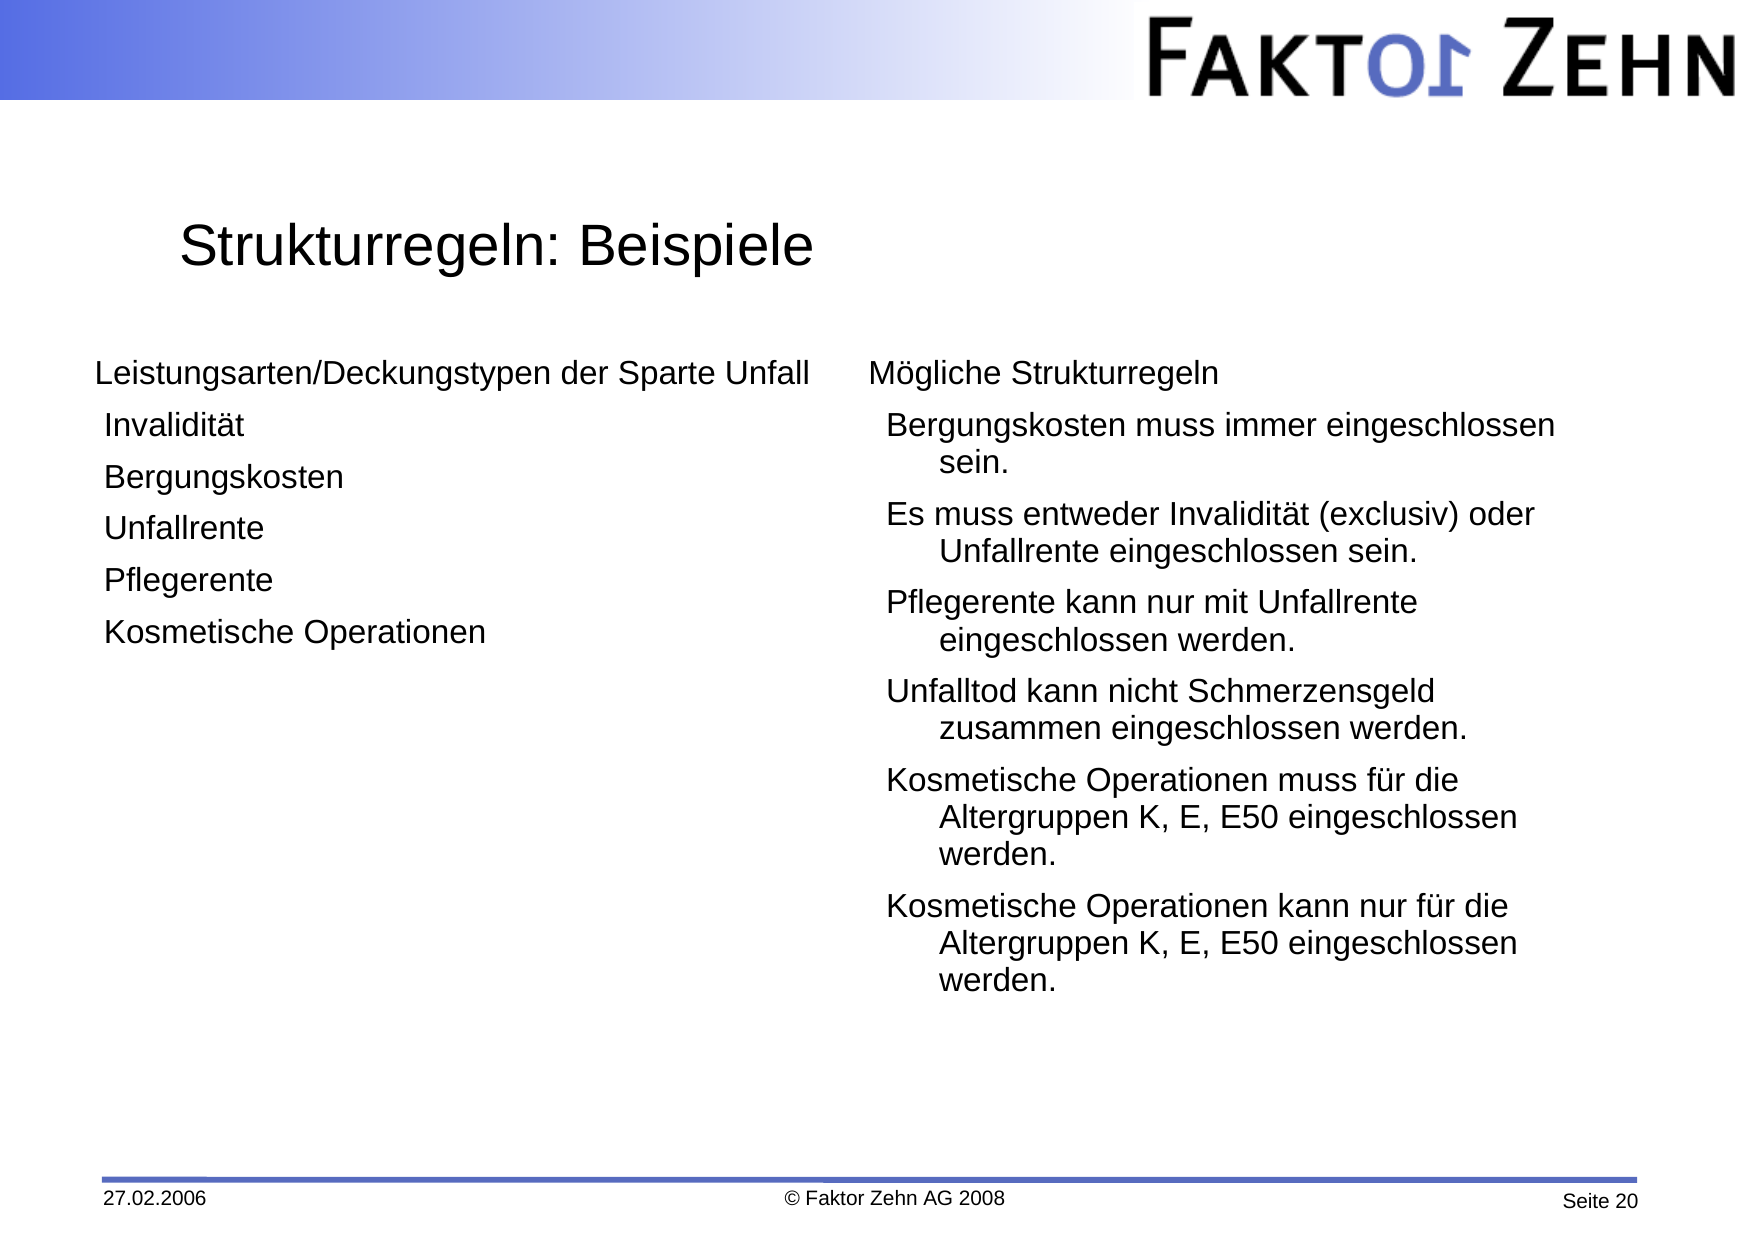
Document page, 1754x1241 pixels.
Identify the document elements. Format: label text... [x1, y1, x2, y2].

list Leistungsarten/Deckungstypen der Sparte Unfall Invalidität Bergungskosten Unfallrente Pflegerente Kosmetische Operationen [94, 354, 821, 1080]
title Strukturregeln: Beispiele [179, 142, 1576, 349]
list Mögliche Strukturregeln Bergungskosten muss immer eingeschlossen sein. Es muss entweder Invalidität (exclusiv) oder Unfallrente eingeschlossen sein. Pflegerente kann nur mit Unfallrente eingeschlossen werden. Unfalltod kann nicht Schmerzensgeld zusammen eingeschlossen werden. Kosmetische Operationen muss für die Altergruppen K, E, E50 eingeschlossen werden. Kosmetische Operationen kann nur für die Altergruppen K, E, E50 eingeschlossen werden. [868, 354, 1595, 1080]
picture [1133, 2, 1749, 105]
